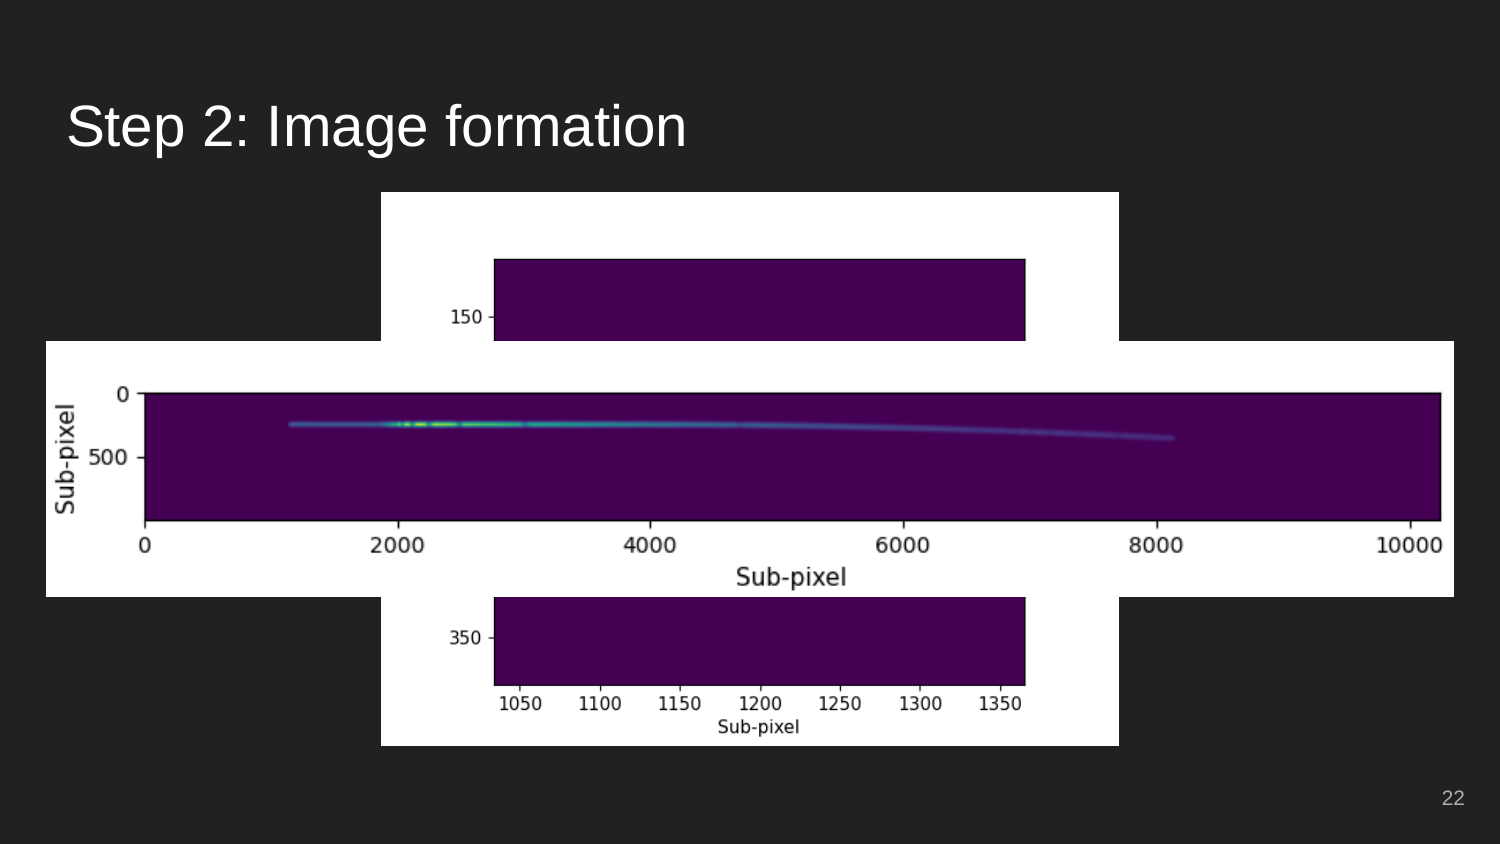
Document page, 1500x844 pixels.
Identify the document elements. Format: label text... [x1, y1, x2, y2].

picture [46, 192, 1454, 746]
title Step 2: Image formation [51, 72, 1449, 167]
slide_number <number> [1389, 764, 1480, 830]
